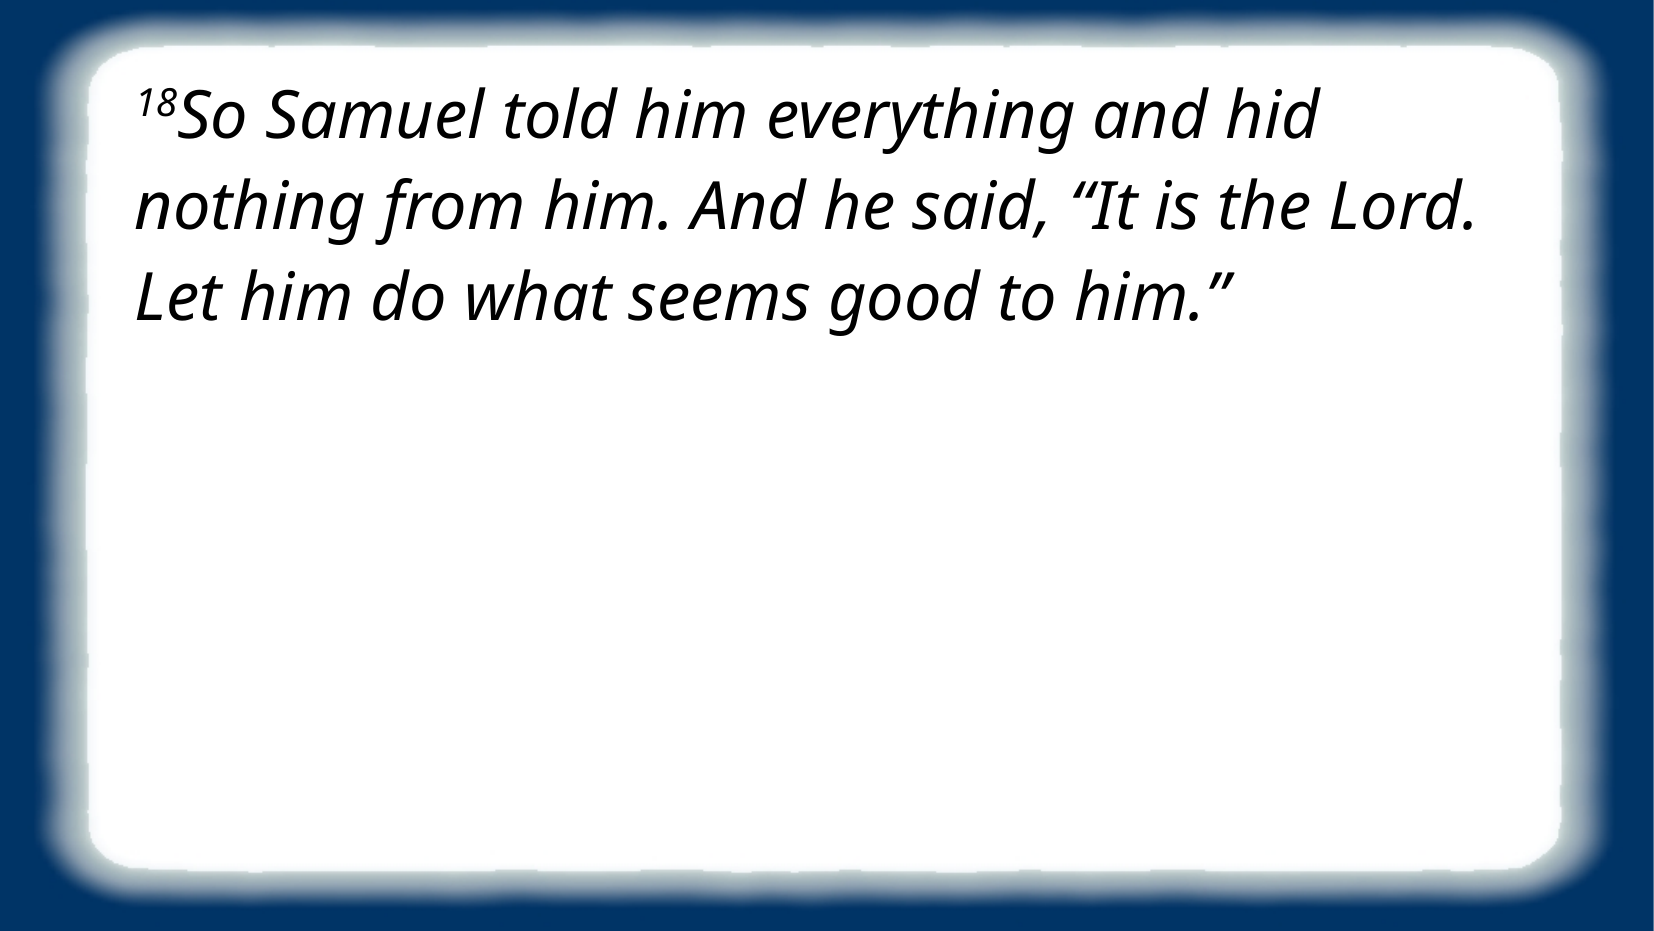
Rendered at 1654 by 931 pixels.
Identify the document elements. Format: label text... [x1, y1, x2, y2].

text_box 18So Samuel told him everything and hid nothing from him. And he said, “It is the Lord. Let him do what seems good to him.” [120, 60, 1531, 342]
picture [0, 0, 1654, 931]
